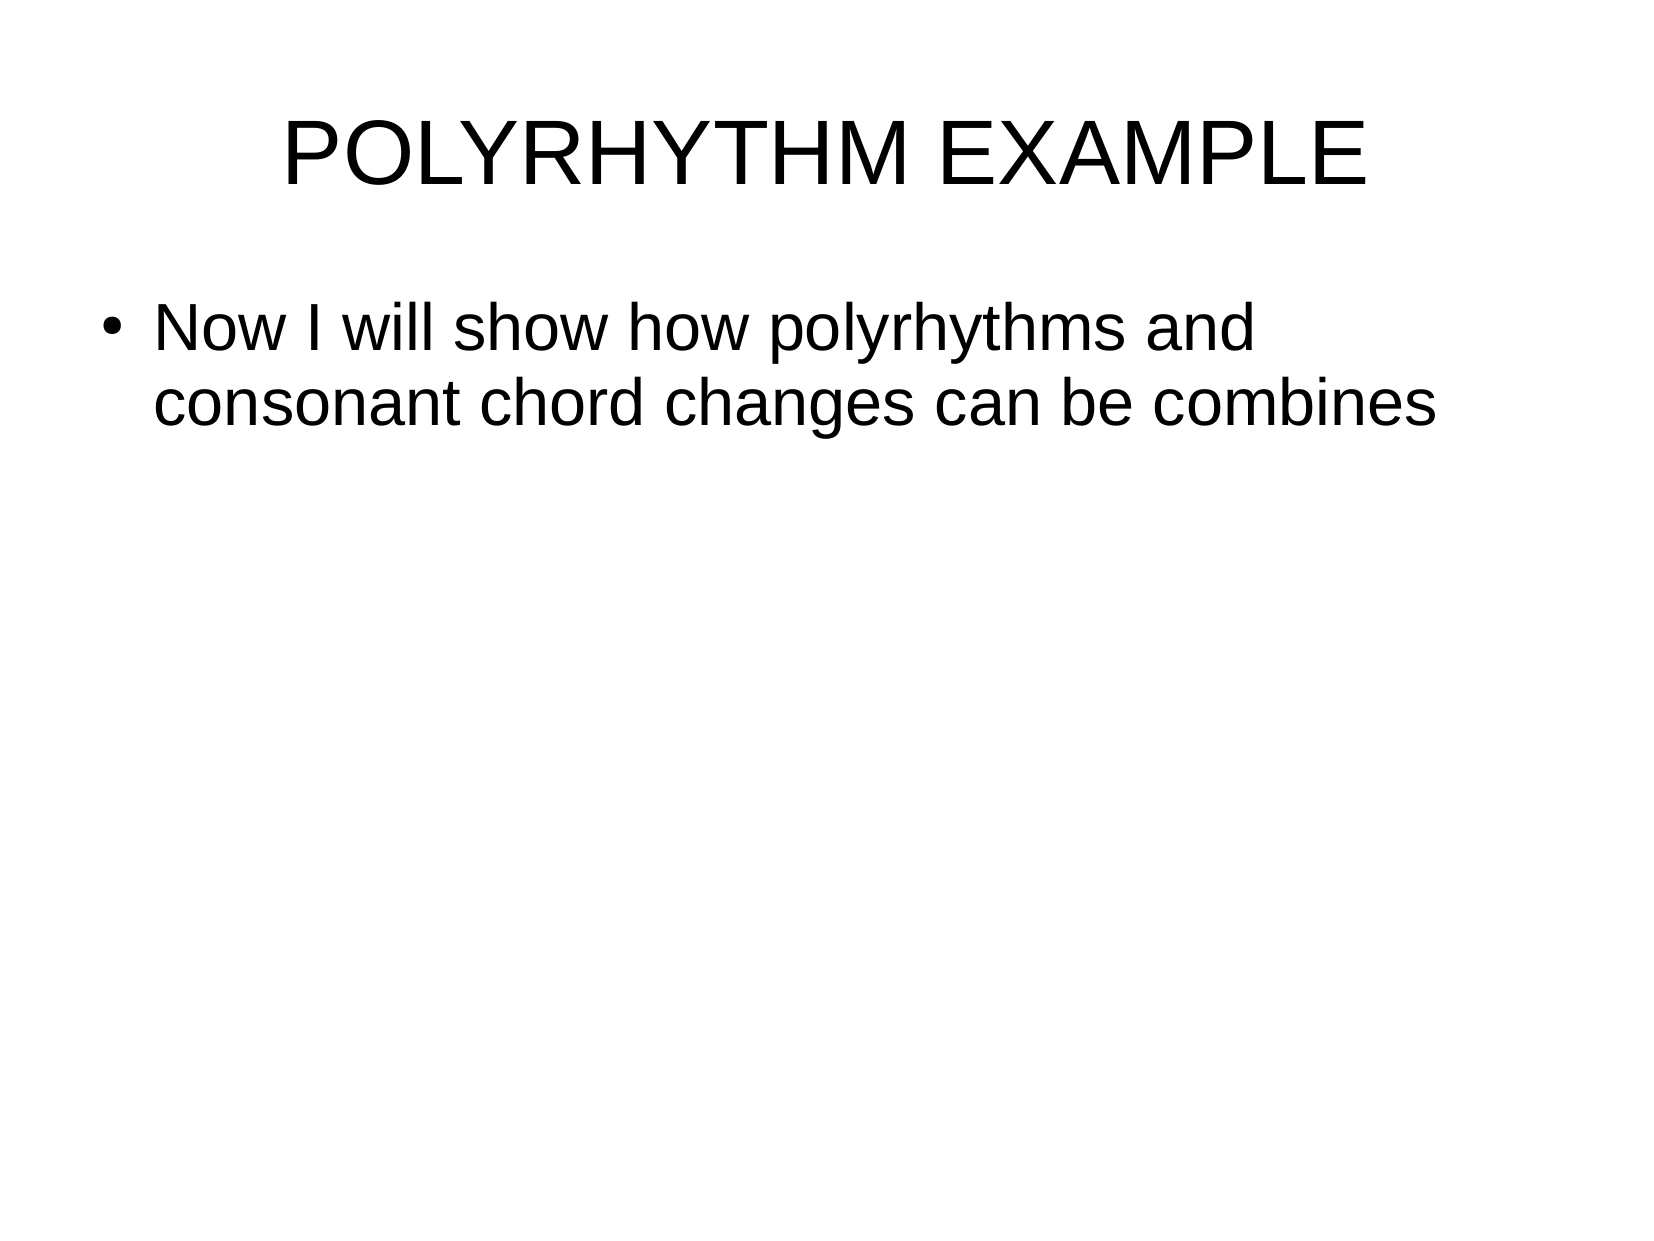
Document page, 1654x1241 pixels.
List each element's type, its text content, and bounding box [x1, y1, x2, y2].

list Now I will show how polyrhythms and consonant chord changes can be combines [82, 290, 1571, 1109]
title POLYRHYTHM EXAMPLE [82, 49, 1571, 257]
